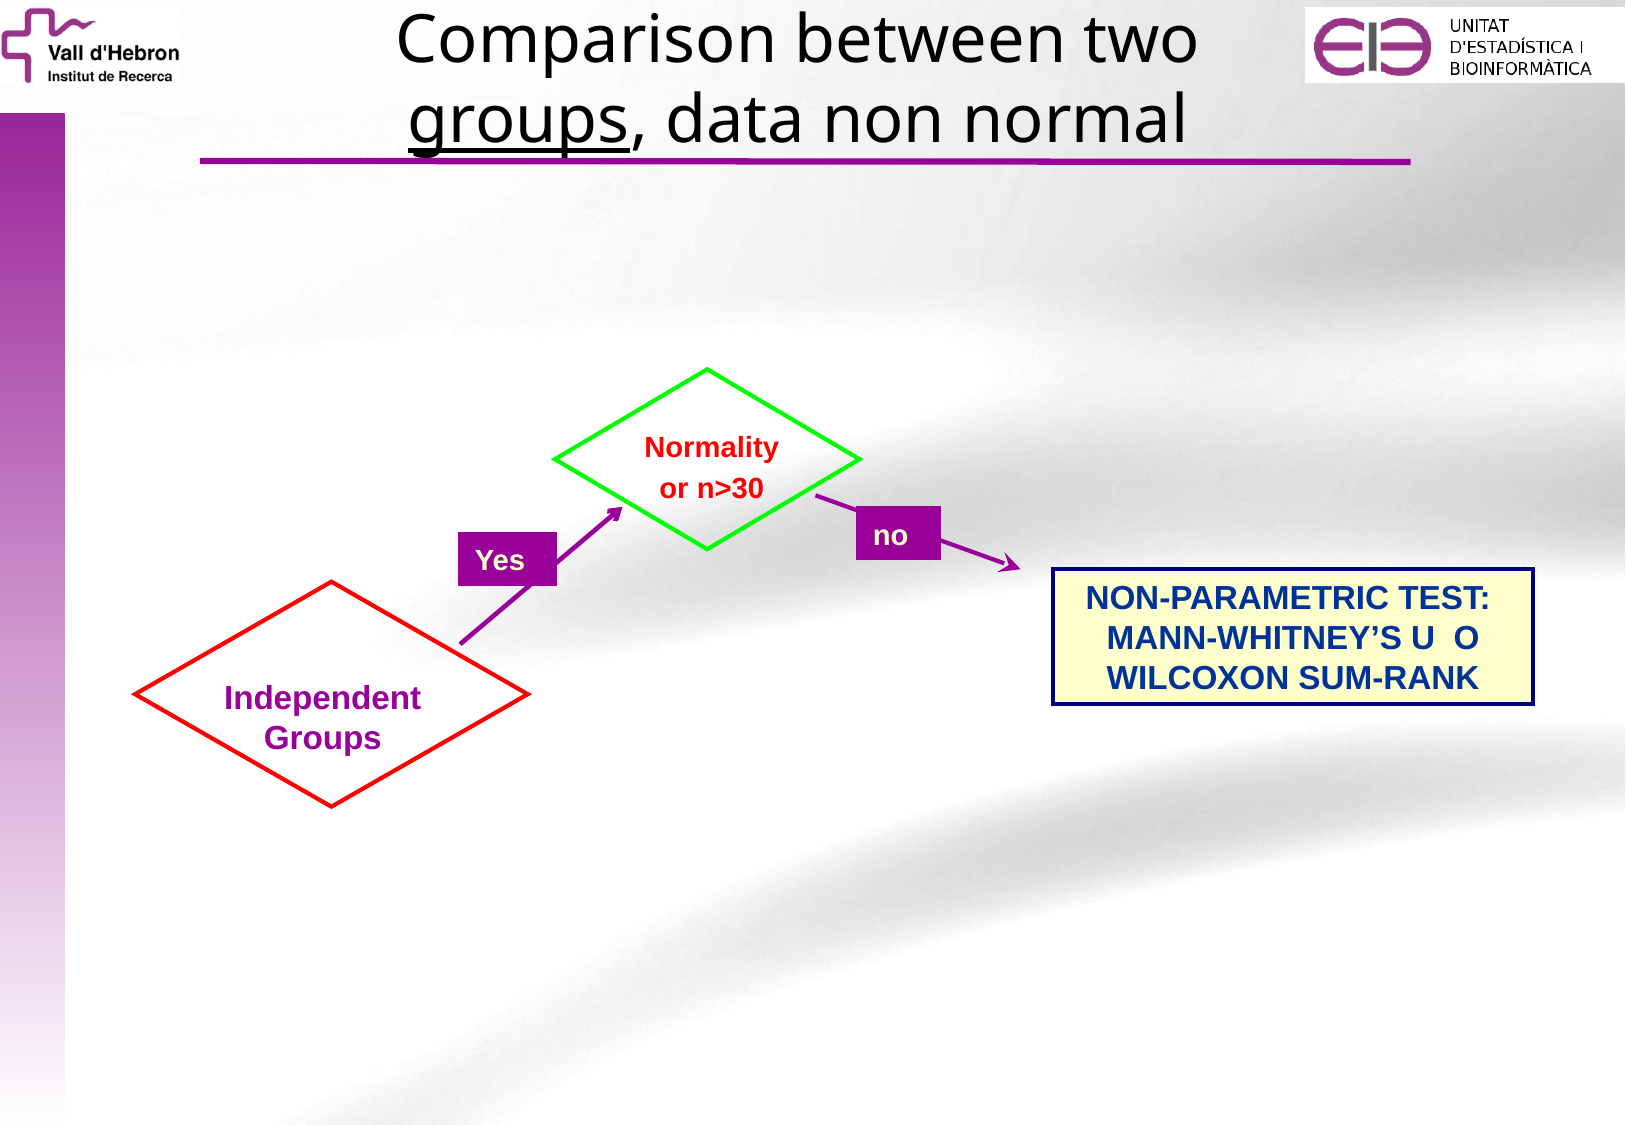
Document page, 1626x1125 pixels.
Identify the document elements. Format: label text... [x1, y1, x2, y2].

text_box NON-PARAMETRIC TEST: MANN-WHITNEY’S U O WILCOXON SUM-RANK [1053, 569, 1533, 704]
text_box no [858, 508, 940, 559]
text_box Normality or n>30 [570, 421, 853, 512]
text_box Comparison between two groups, data non normal [302, 7, 1295, 145]
picture [0, 0, 1625, 1125]
text_box Independent Groups [150, 668, 495, 764]
text_box Yes [460, 534, 555, 584]
